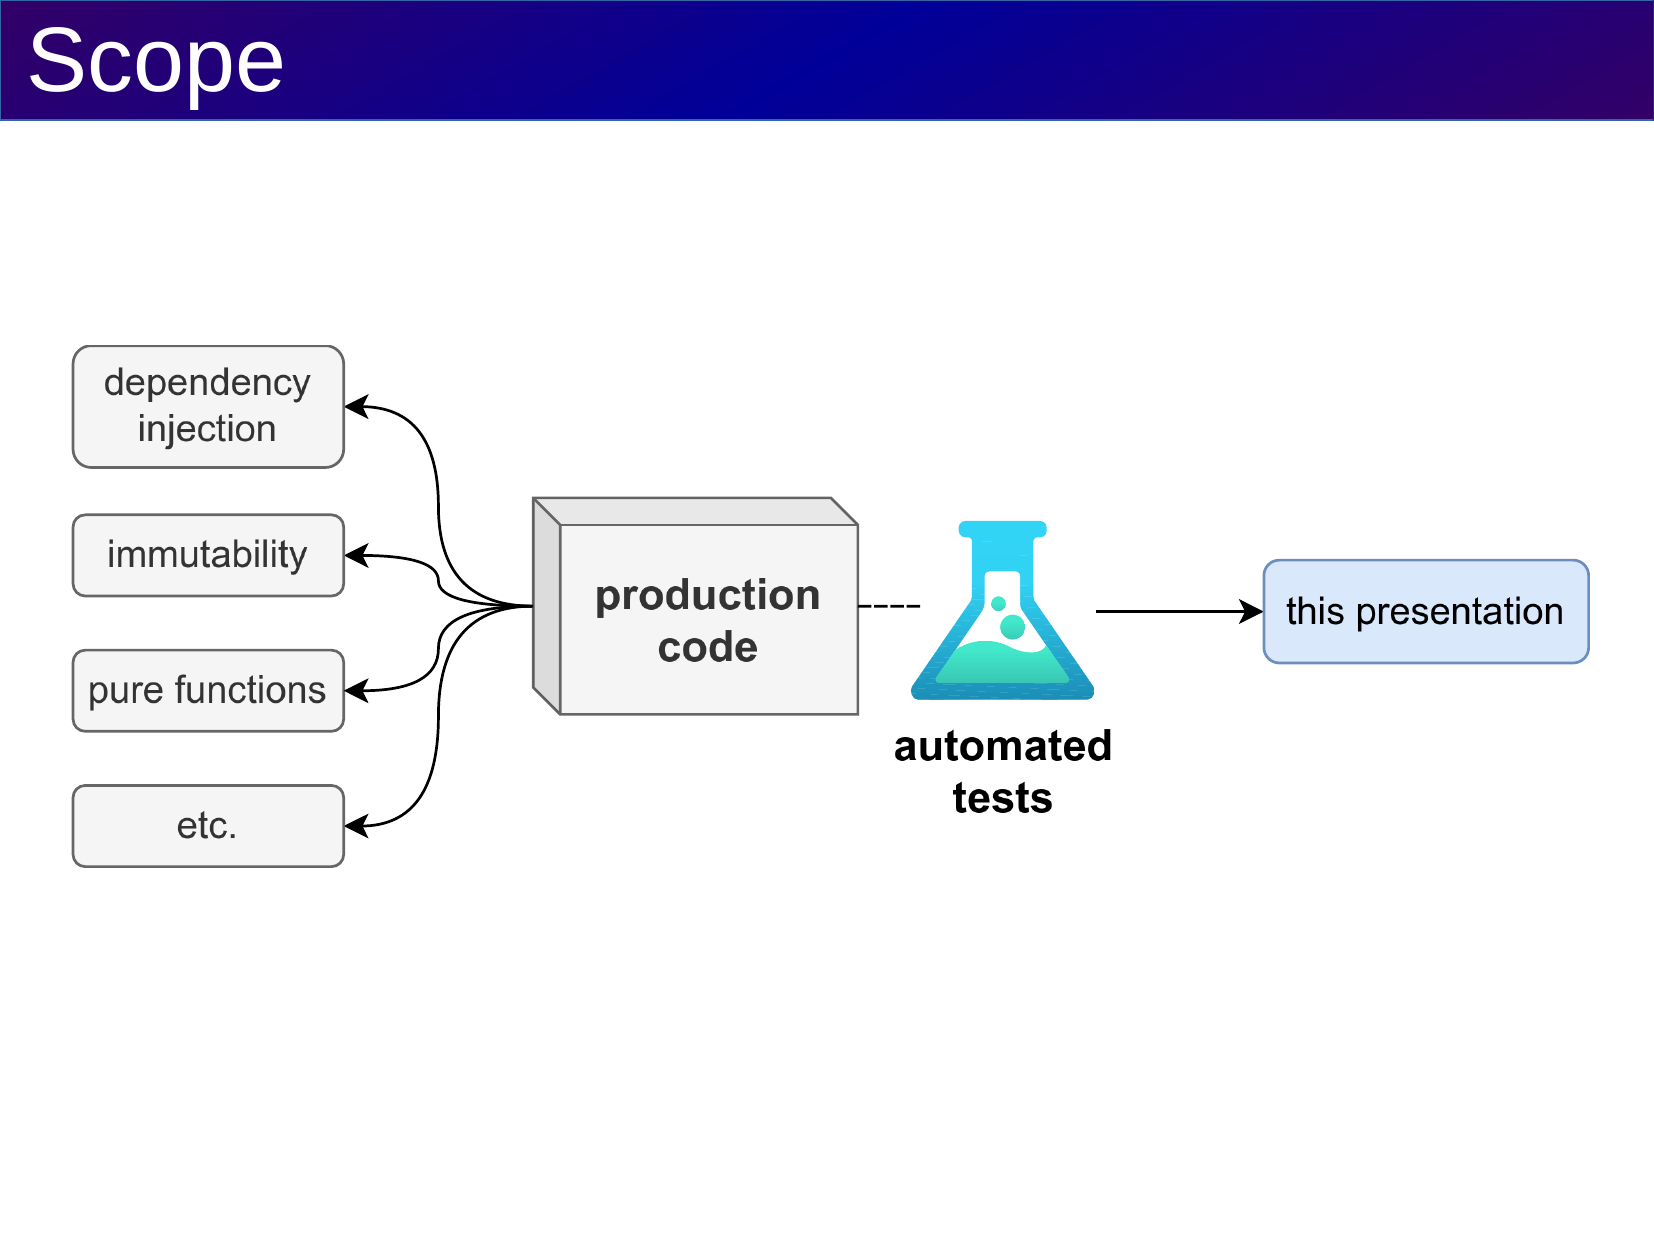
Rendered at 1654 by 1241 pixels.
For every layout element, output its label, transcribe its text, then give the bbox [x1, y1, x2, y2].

picture [71, 345, 1591, 871]
title Scope [0, 0, 1654, 121]
